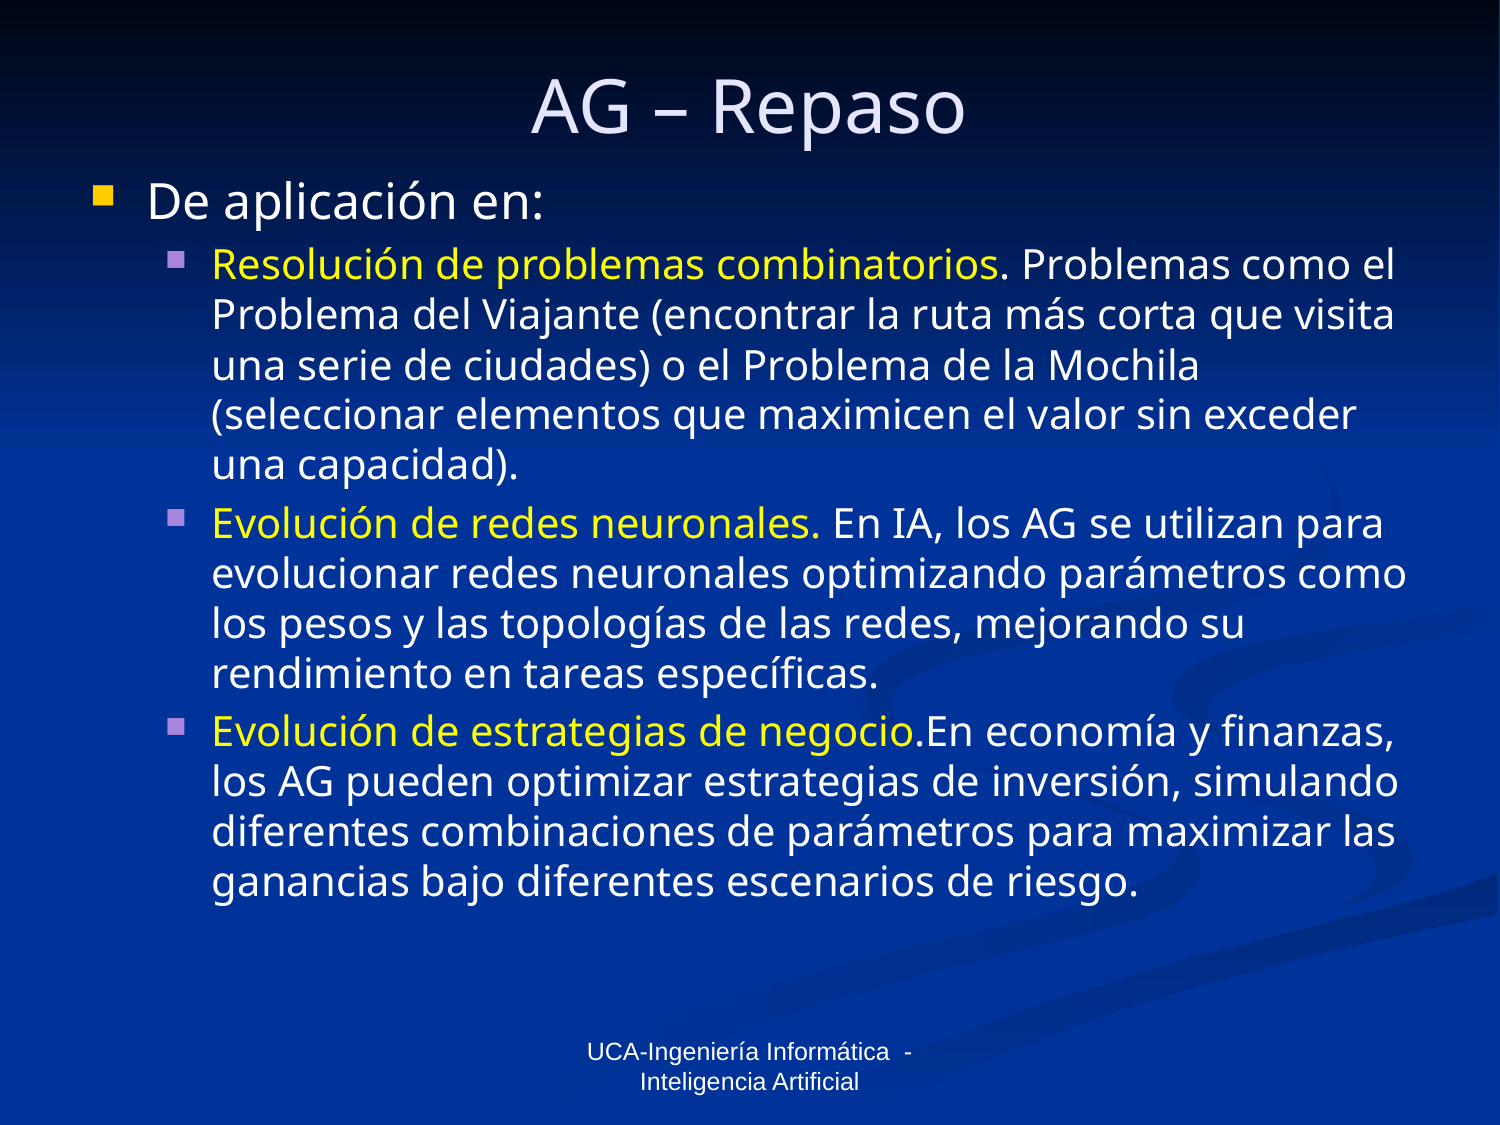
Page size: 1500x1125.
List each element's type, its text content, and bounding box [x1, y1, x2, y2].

footer UCA-Ingeniería Informática - Inteligencia Artificial [512, 1025, 988, 1104]
title AG – Repaso [75, 45, 1425, 162]
list De aplicación en: Resolución de problemas combinatorios. Problemas como el Problema del Viajante (encontrar la ruta más corta que visita una serie de ciudades) o el Problema de la Mochila (seleccionar elementos que maximicen el valor sin exceder una capacidad). Evolución de redes neuronales. En IA, los AG se utilizan para evolucionar redes neuronales optimizando parámetros como los pesos y las topologías de las redes, mejorando su rendimiento en tareas específicas. Evolución de estrategias de negocio.En economía y finanzas, los AG pueden optimizar estrategias de inversión, simulando diferentes combinaciones de parámetros para maximizar las ganancias bajo diferentes escenarios de riesgo. [75, 162, 1425, 980]
